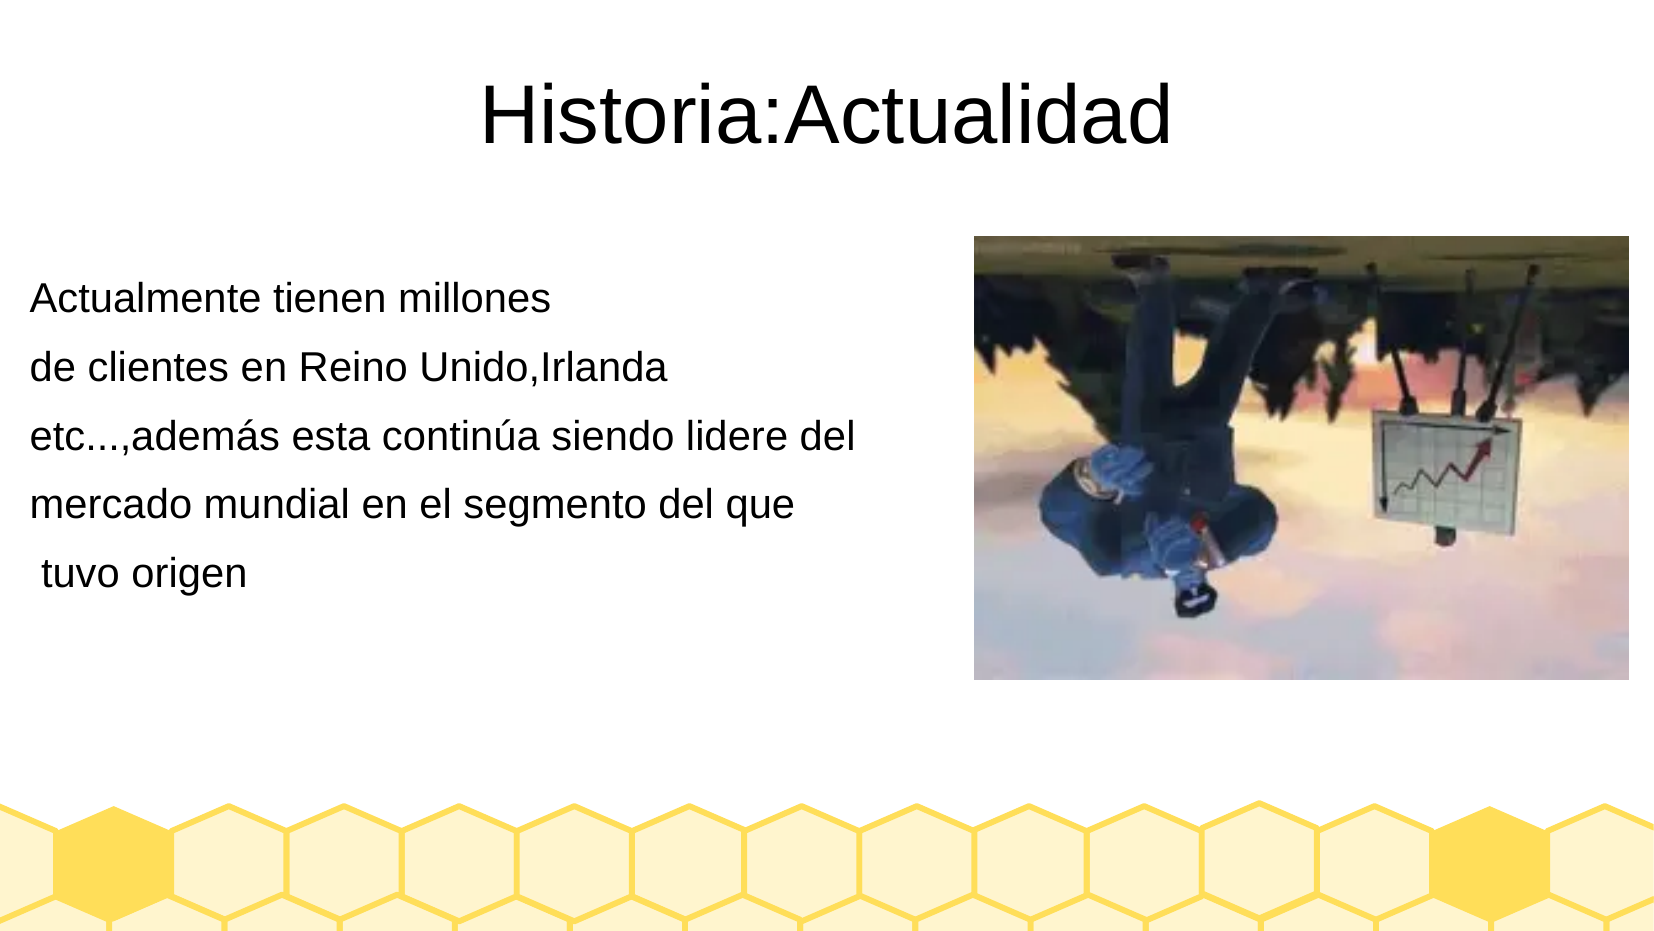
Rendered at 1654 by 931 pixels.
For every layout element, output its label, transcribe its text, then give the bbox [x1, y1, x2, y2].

picture [974, 236, 1629, 680]
title Historia:Actualidad [82, 37, 1571, 193]
list Actualmente tienen millones de clientes en Reino Unido,Irlanda etc...,además esta continúa siendo lidere del mercado mundial en el segmento del que tuvo origen [29, 206, 1004, 800]
